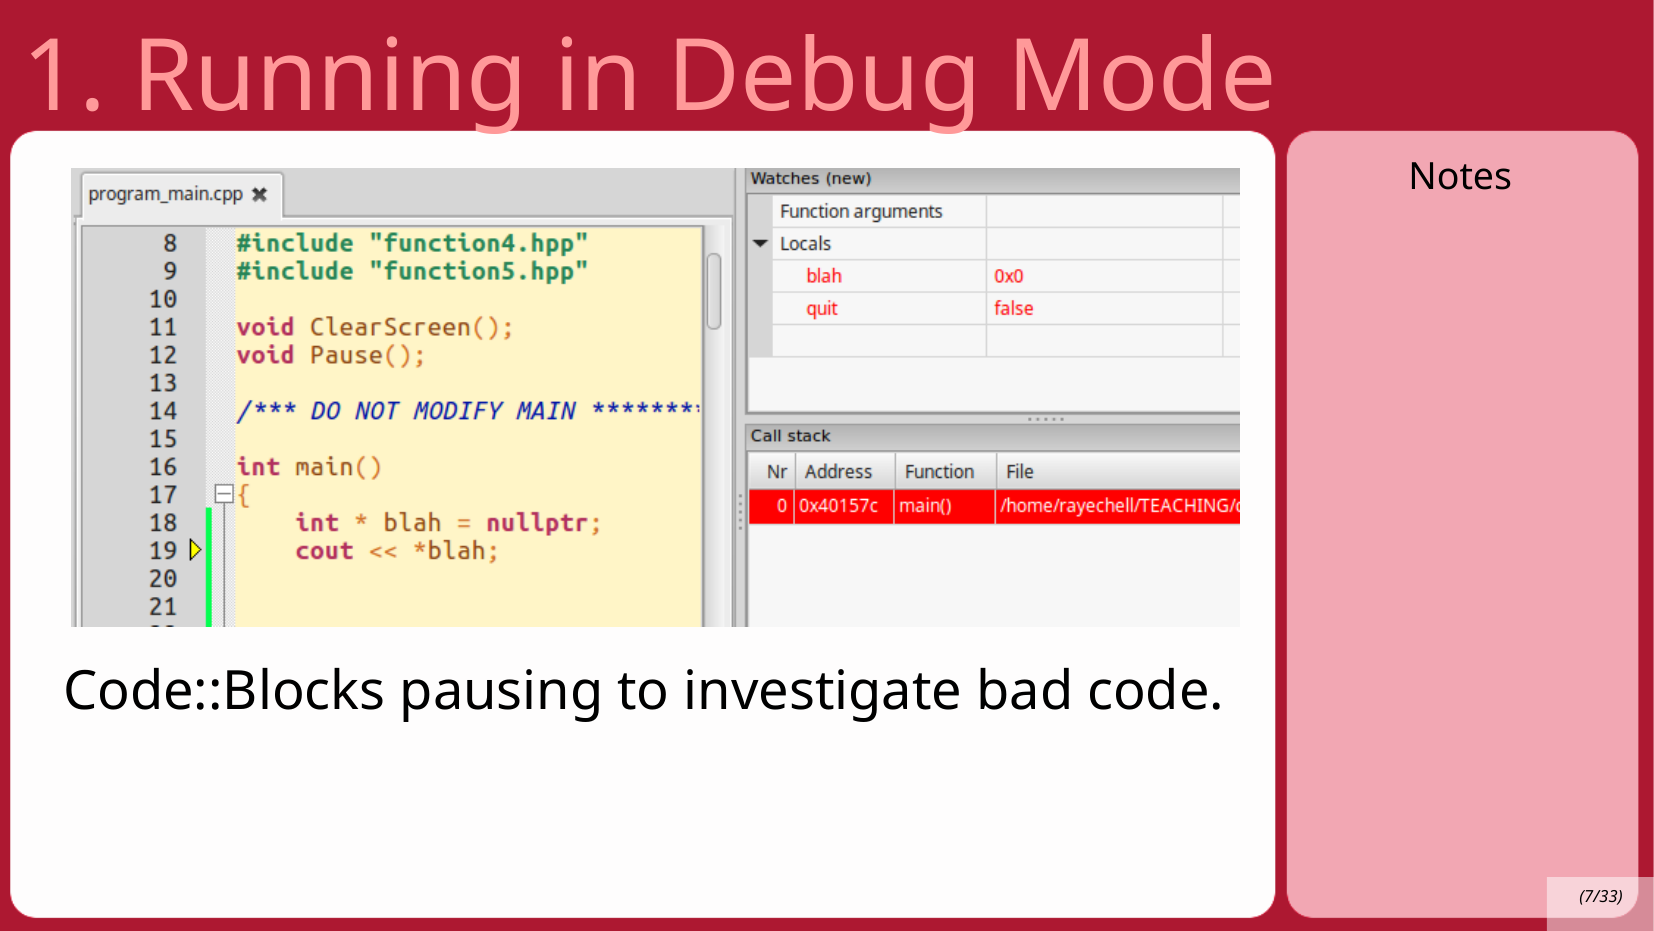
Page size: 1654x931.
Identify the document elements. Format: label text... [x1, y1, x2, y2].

picture [0, 0, 1654, 931]
text_box Code::Blocks pausing to investigate bad code. [34, 651, 1254, 904]
text_box (<number>/33) [1546, 877, 1654, 931]
title 1. Running in Debug Mode [22, 7, 1511, 136]
text_box Notes [1290, 141, 1631, 199]
